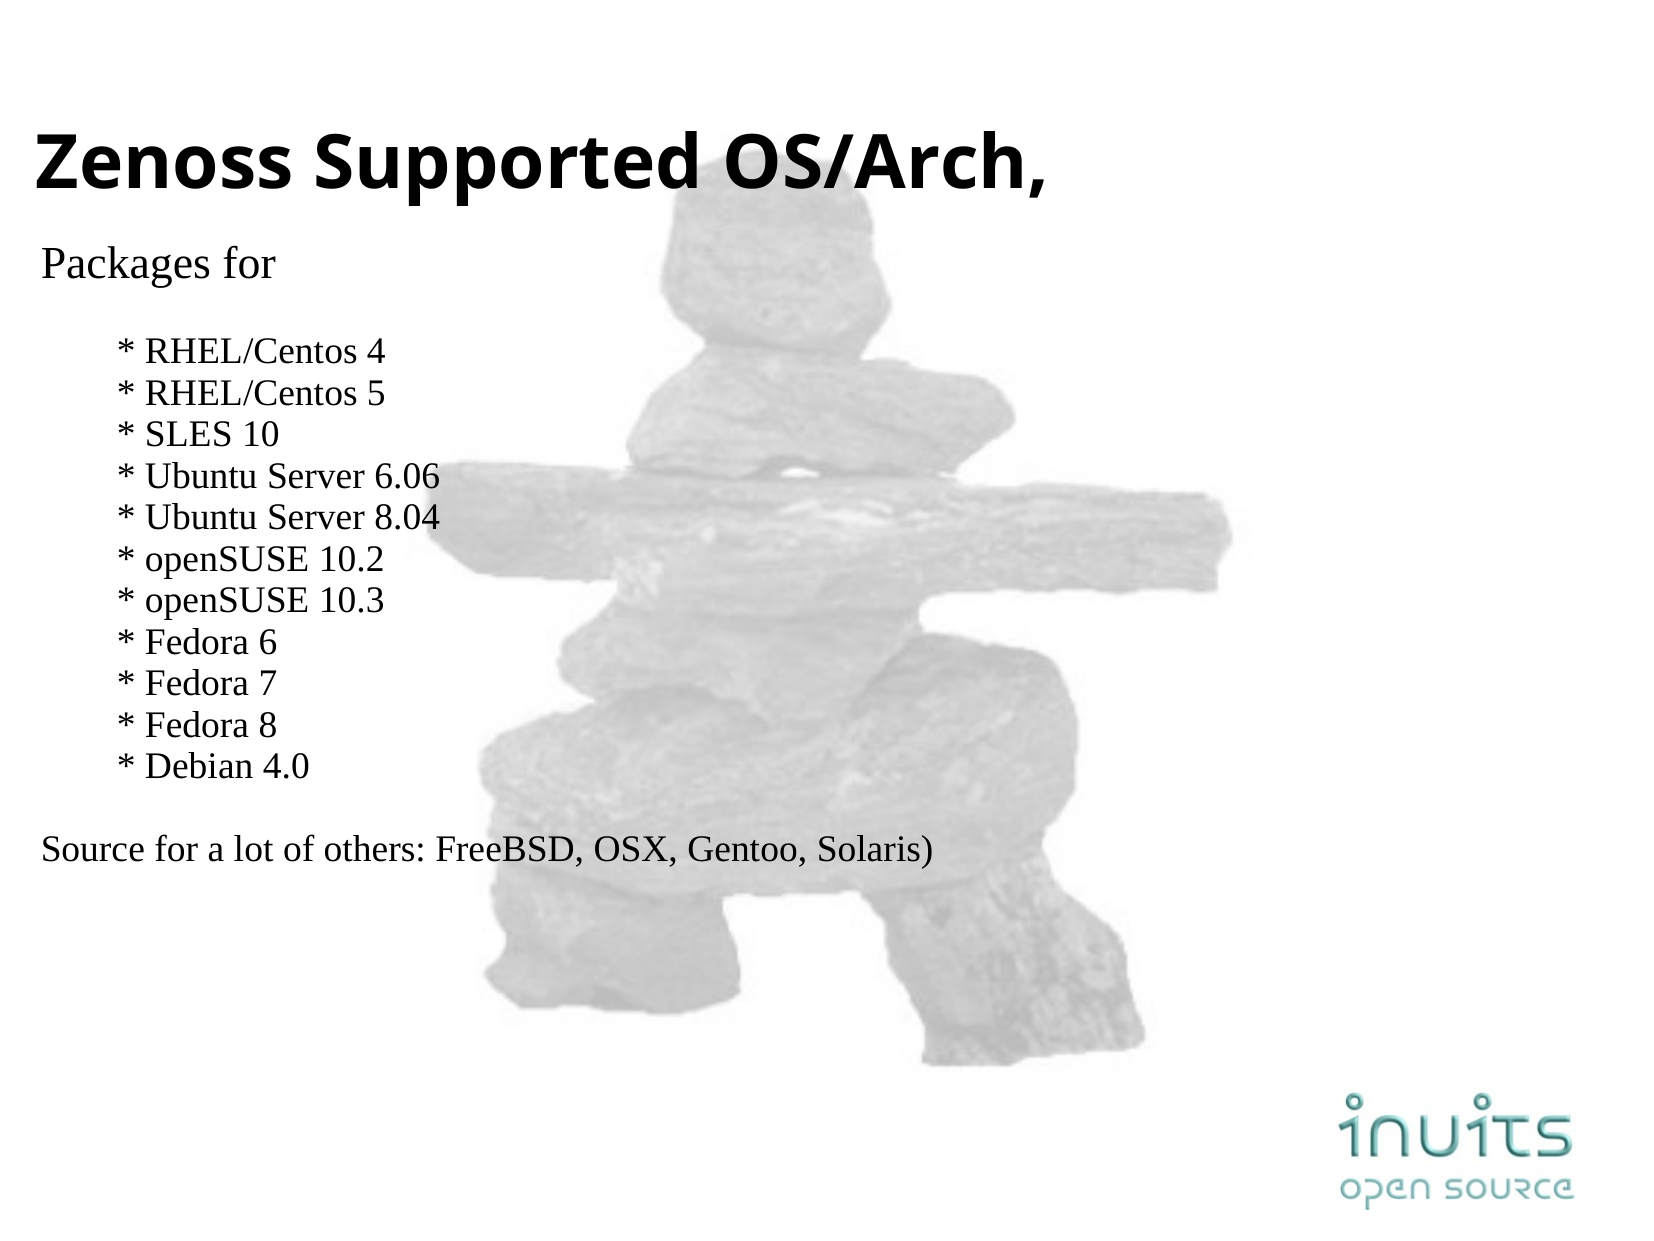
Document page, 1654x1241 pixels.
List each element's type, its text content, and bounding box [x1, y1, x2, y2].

text_box Packages for * RHEL/Centos 4 * RHEL/Centos 5 * SLES 10 * Ubuntu Server 6.06 * Ubuntu Server 8.04 * openSUSE 10.2 * openSUSE 10.3 * Fedora 6 * Fedora 7 * Fedora 8 * Debian 4.0 Source for a lot of others: FreeBSD, OSX, Gentoo, Solaris) [40, 237, 1640, 1241]
title Zenoss Supported OS/Arch, [35, 56, 1524, 264]
